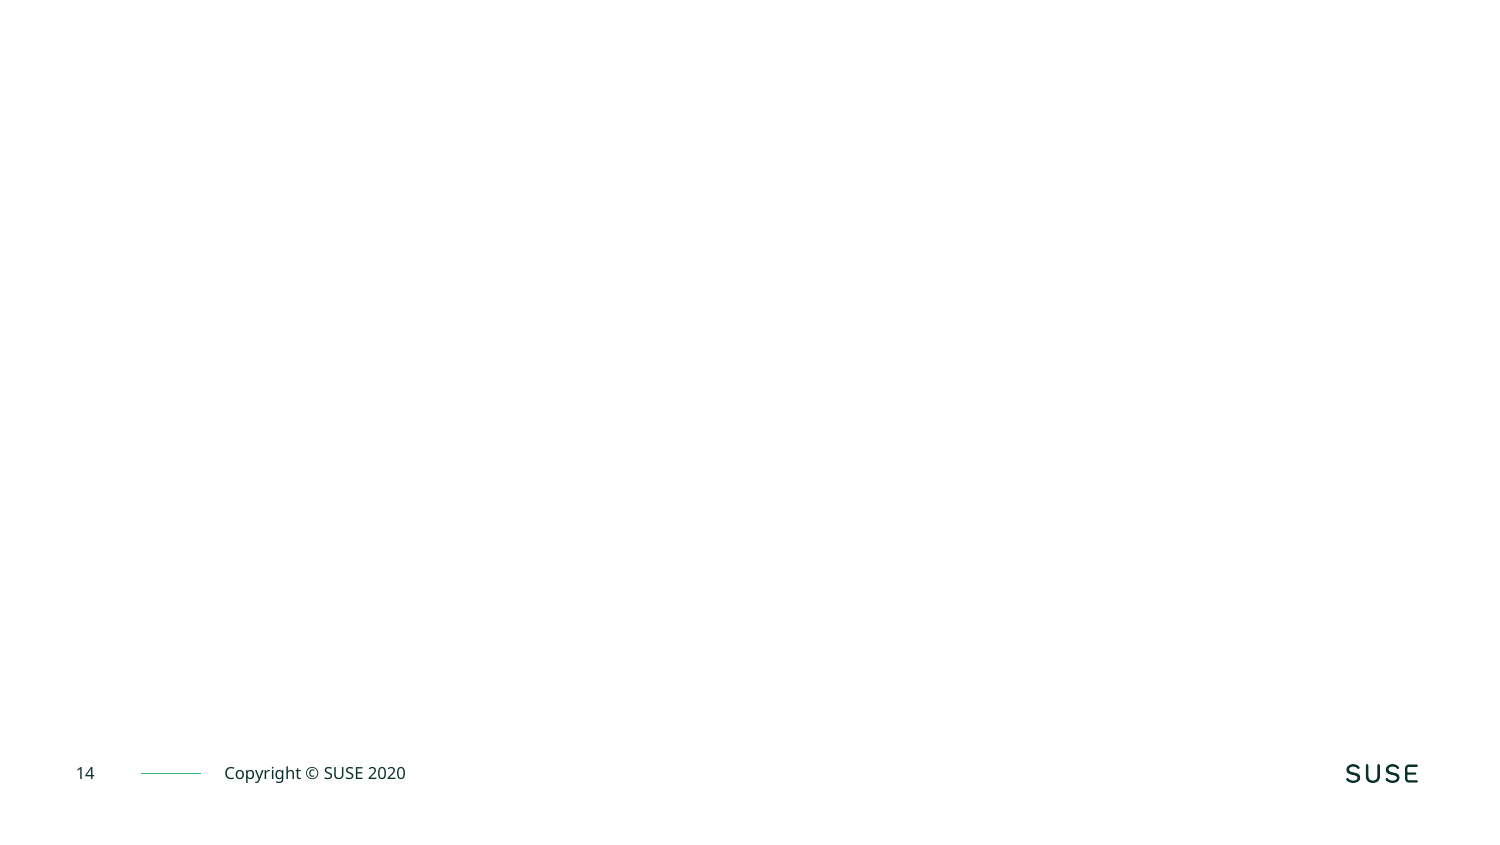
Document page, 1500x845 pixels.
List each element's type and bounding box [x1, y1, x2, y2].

picture [1346, 764, 1418, 783]
